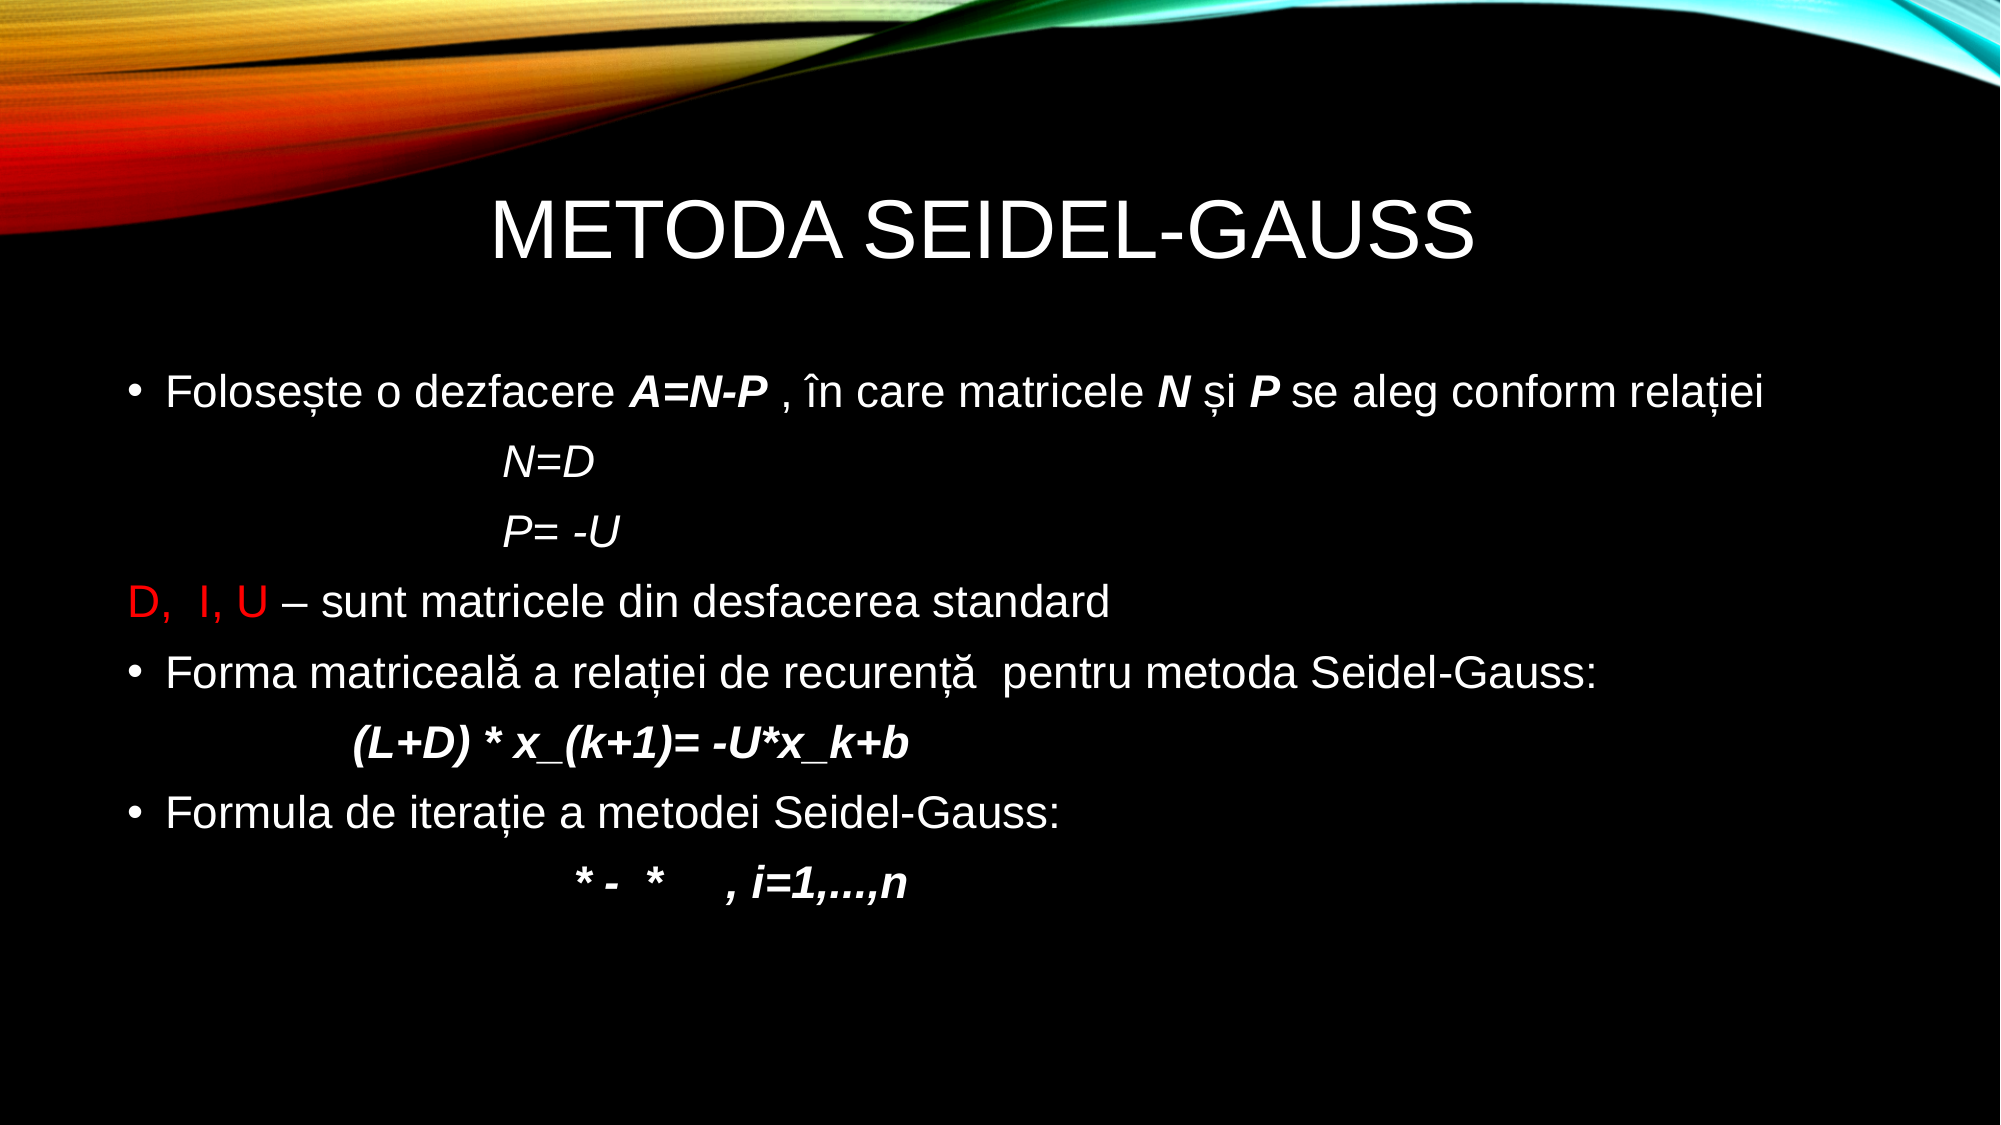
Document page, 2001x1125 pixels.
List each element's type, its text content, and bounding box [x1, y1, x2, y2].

list Folosește o dezfacere A=N-P , în care matricele N și P se aleg conform relației N=D P= -U D, I, U – sunt matricele din desfacerea standard Forma matriceală a relației de recurență pentru metoda Seidel-Gauss: (L+D) * x_(k+1)= -U*x_k+b Formula de iterație a metodei Seidel-Gauss: * - * , i=1,...,n [112, 360, 1888, 1021]
title METODA SEIDEL-GAUSS [474, 125, 1501, 338]
